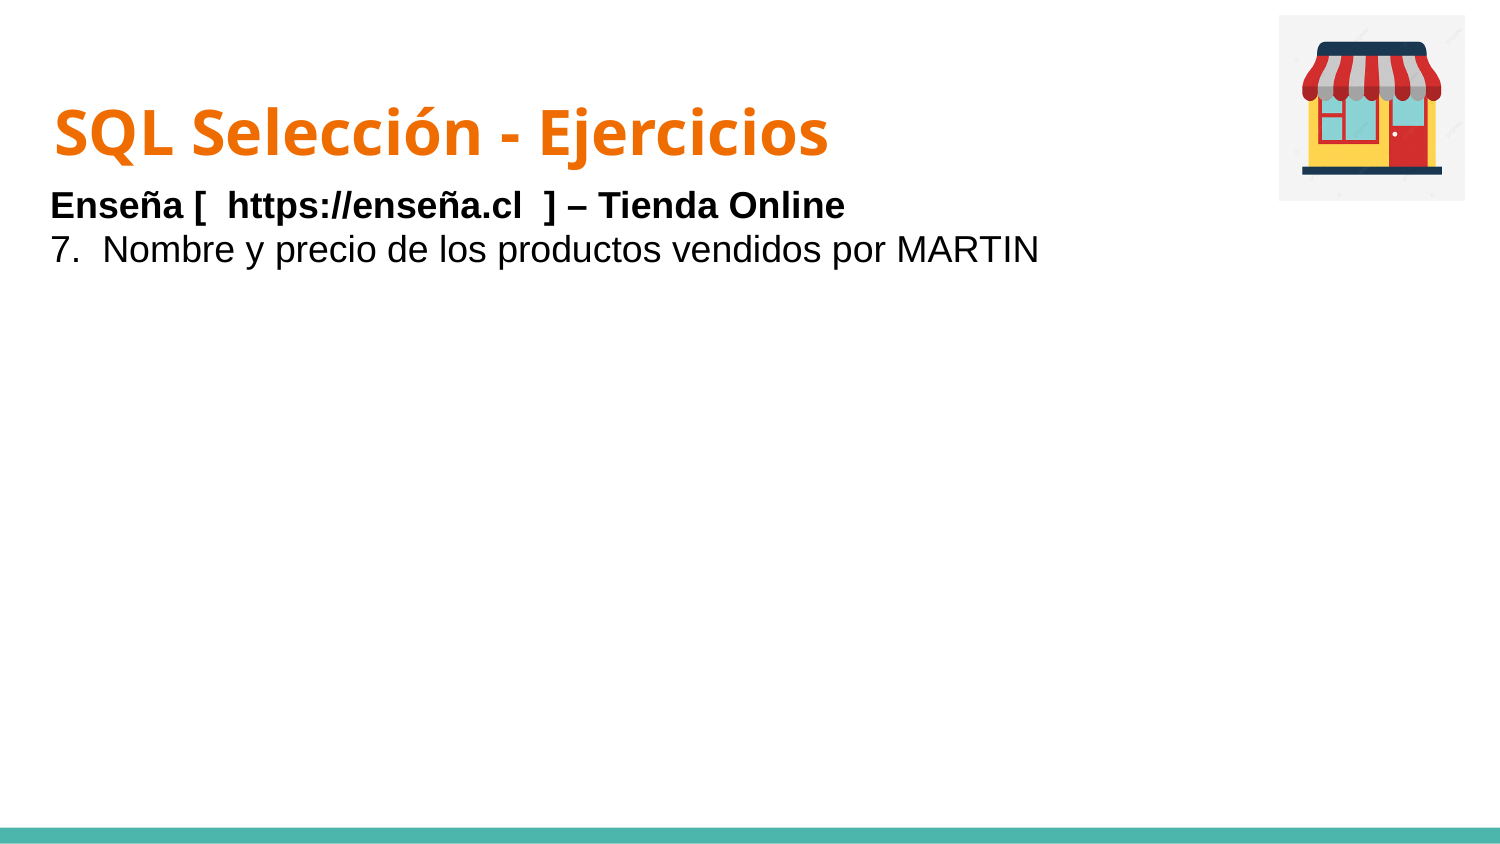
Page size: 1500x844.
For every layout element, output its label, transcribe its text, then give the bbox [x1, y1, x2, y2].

title SQL Selección - Ejercicios [39, 72, 1279, 177]
picture [1279, 15, 1465, 201]
text_box 7. Nombre y precio de los productos vendidos por MARTIN [35, 220, 1453, 320]
text_box Enseña [ https://enseña.cl ] – Tienda Online [35, 177, 1323, 220]
